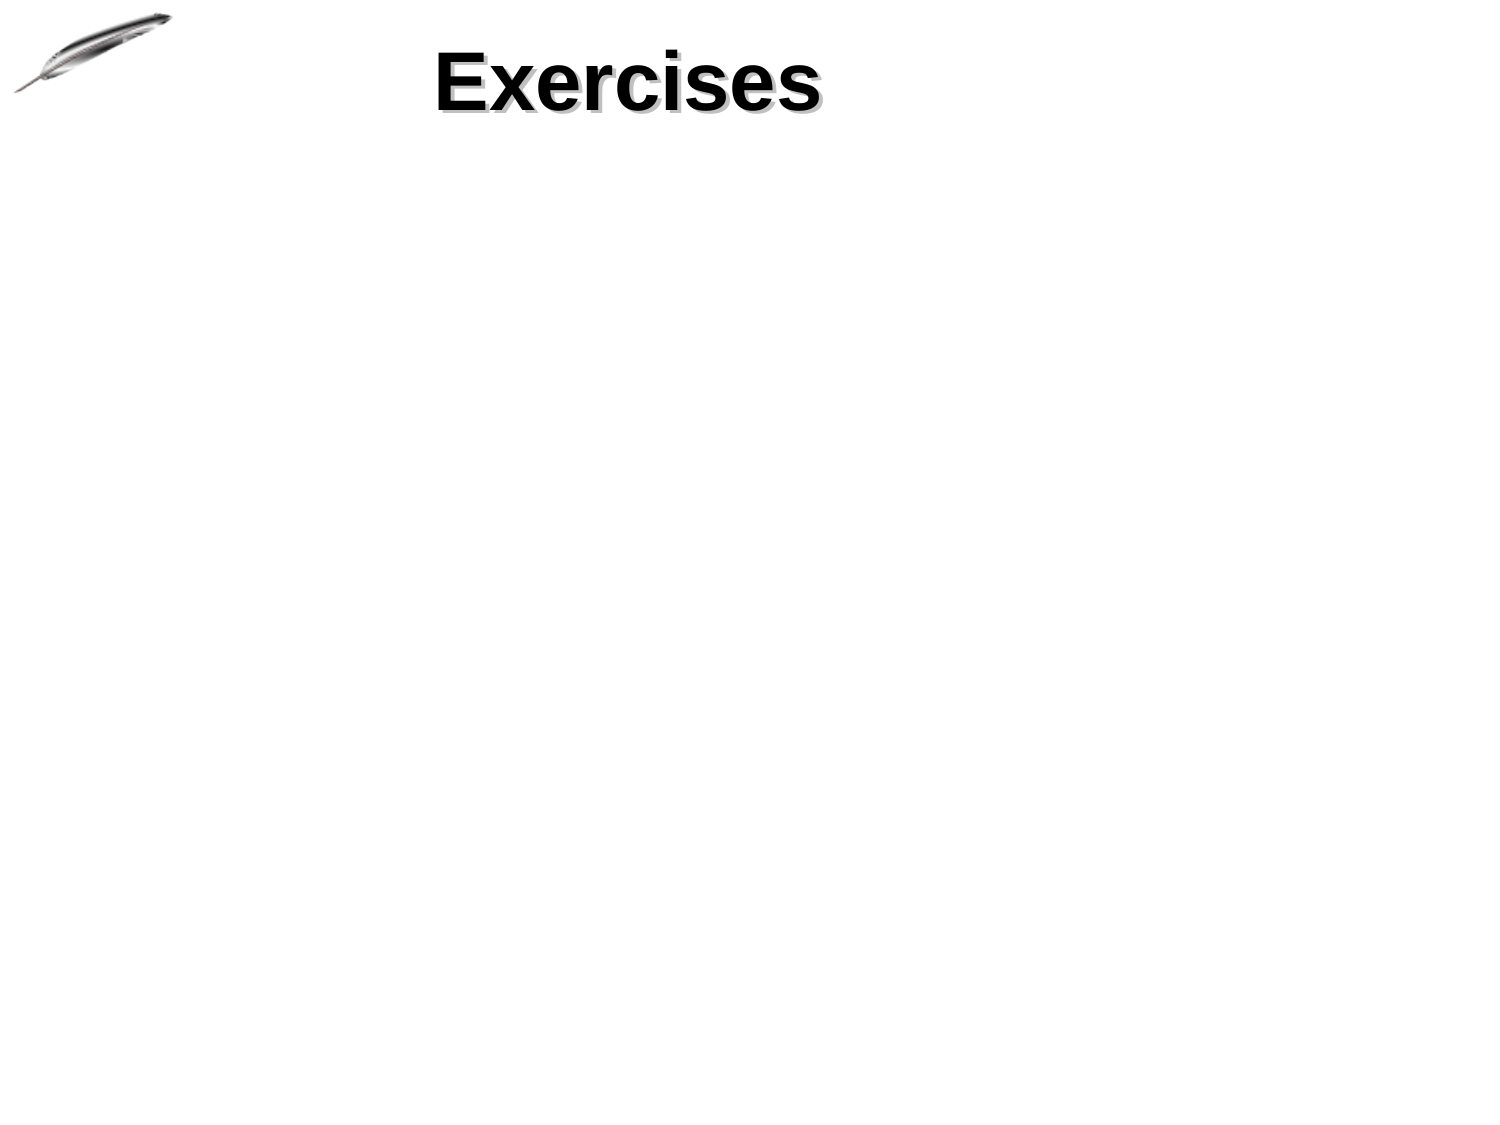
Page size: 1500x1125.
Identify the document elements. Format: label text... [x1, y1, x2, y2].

picture [10, 11, 178, 95]
title Exercises [419, 11, 1459, 161]
